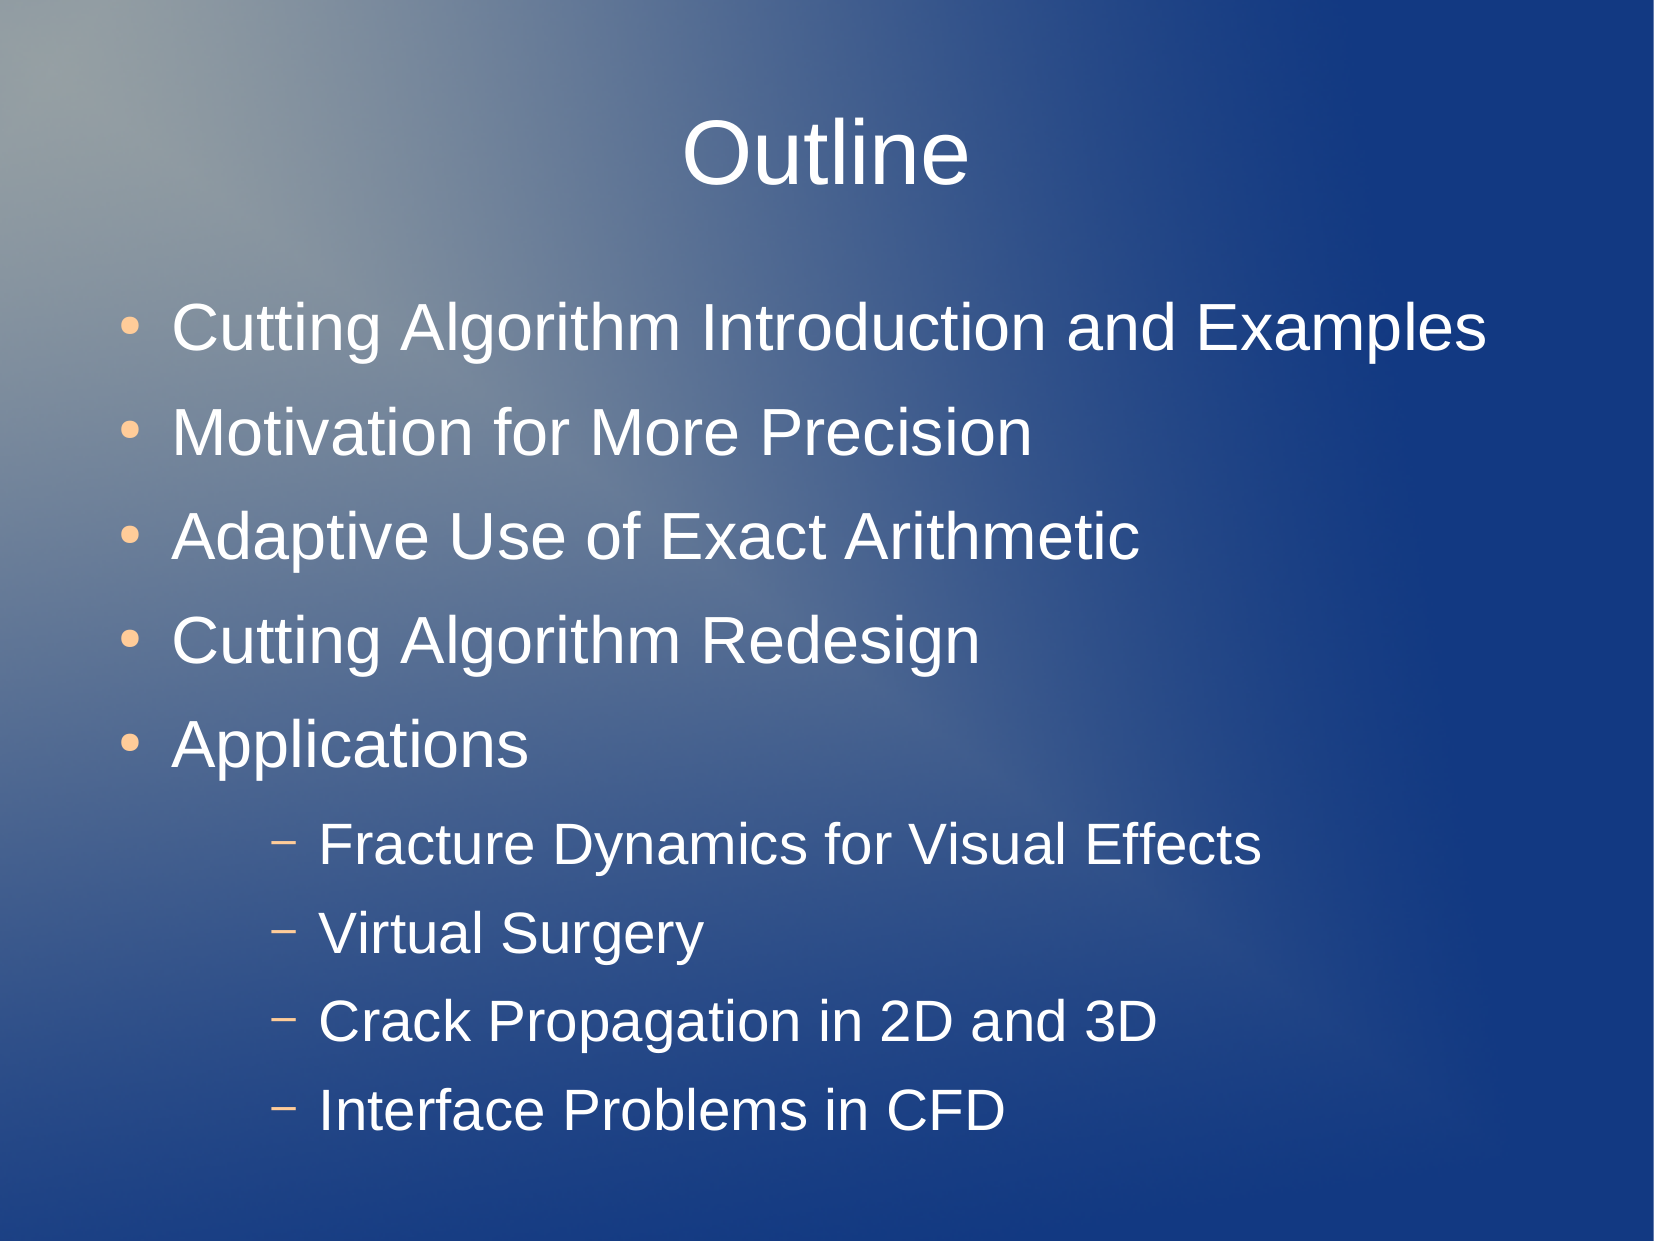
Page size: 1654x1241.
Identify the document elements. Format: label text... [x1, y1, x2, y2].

list Cutting Algorithm Introduction and Examples Motivation for More Precision Adaptive Use of Exact Arithmetic Cutting Algorithm Redesign Applications Fracture Dynamics for Visual Effects Virtual Surgery Crack Propagation in 2D and 3D Interface Problems in CFD [82, 290, 1571, 1142]
title Outline [82, 49, 1571, 257]
picture [0, 0, 1654, 1241]
